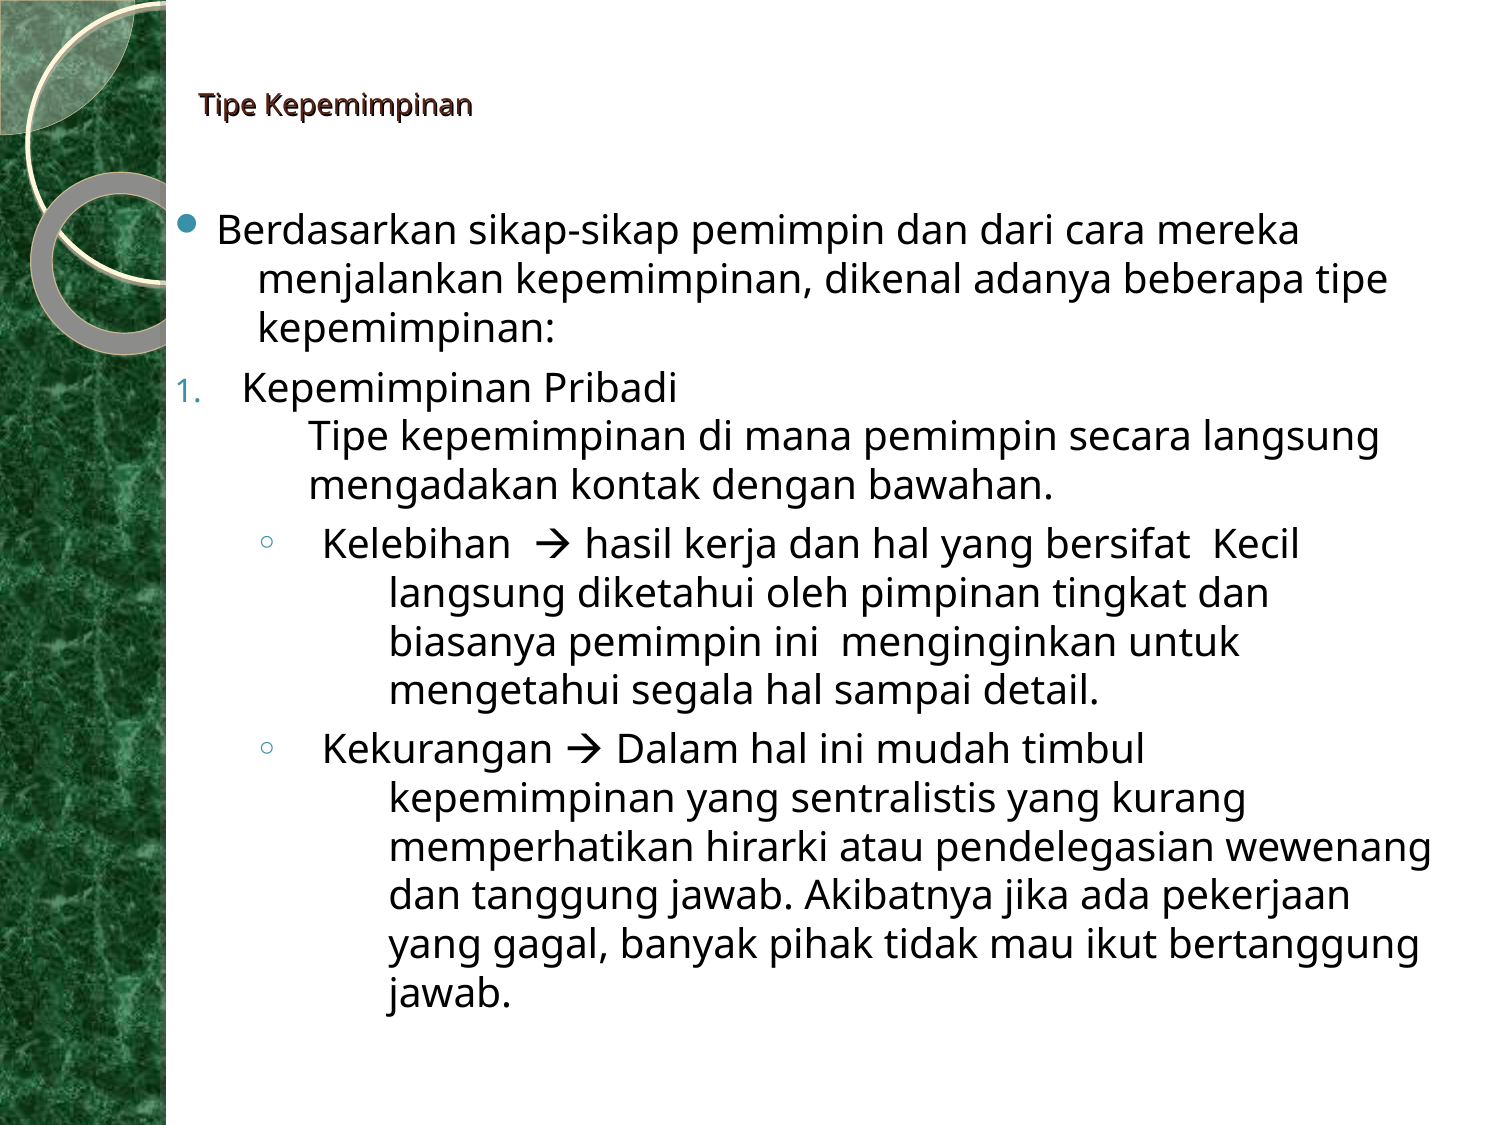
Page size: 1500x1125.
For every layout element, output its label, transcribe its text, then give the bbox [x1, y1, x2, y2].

title Tipe Kepemimpinan [183, 45, 1466, 161]
list Berdasarkan sikap-sikap pemimpin dan dari cara mereka menjalankan kepemimpinan, dikenal adanya beberapa tipe kepemimpinan: Kepemimpinan Pribadi Tipe kepemimpinan di mana pemimpin secara langsung mengadakan kontak dengan bawahan. Kelebihan  hasil kerja dan hal yang bersifat Kecil langsung diketahui oleh pimpinan tingkat dan biasanya pemimpin ini menginginkan untuk mengetahui segala hal sampai detail. Kekurangan  Dalam hal ini mudah timbul kepemimpinan yang sentralistis yang kurang memperhatikan hirarki atau pendelegasian wewenang dan tanggung jawab. Akibatnya jika ada pekerjaan yang gagal, banyak pihak tidak mau ikut bertanggung jawab. [135, 196, 1459, 1083]
